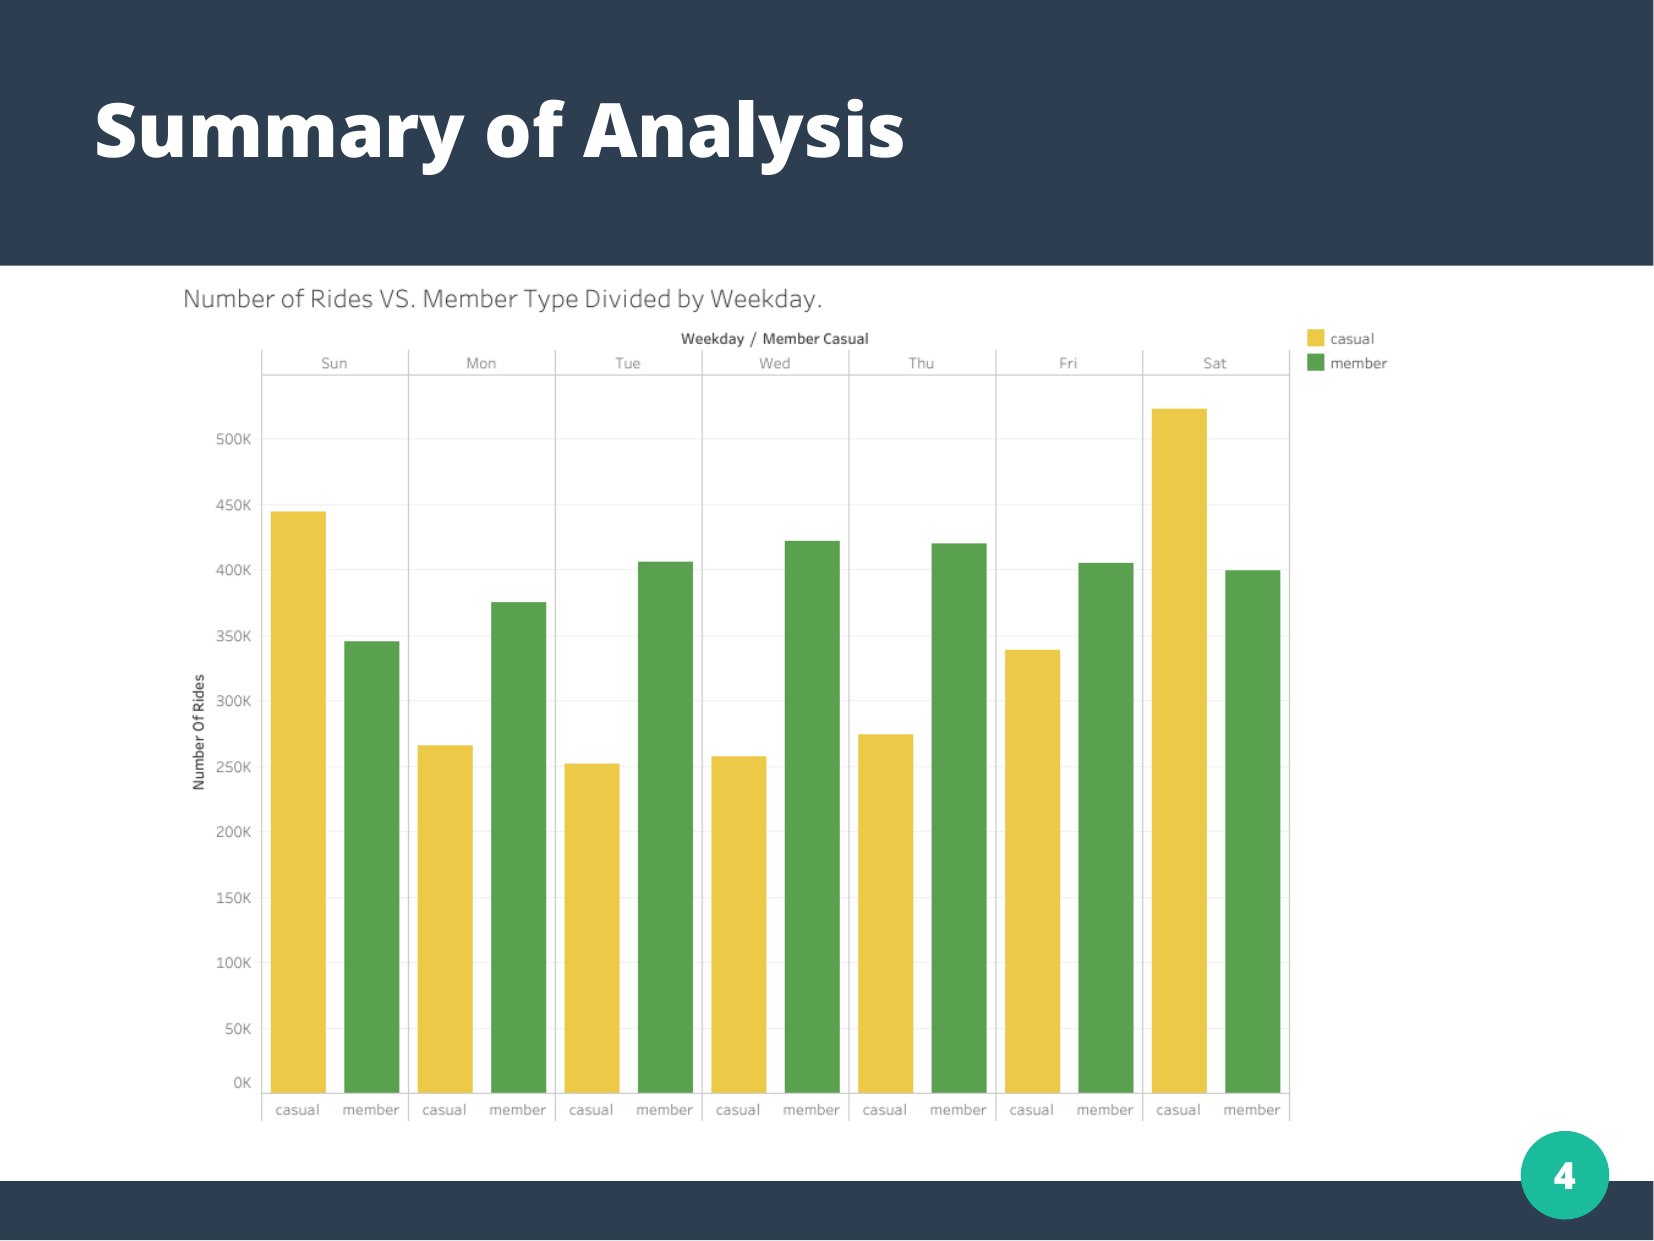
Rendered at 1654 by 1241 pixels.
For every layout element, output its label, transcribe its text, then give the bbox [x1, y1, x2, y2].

picture [178, 273, 1475, 1121]
title Summary of Analysis [59, 49, 1595, 207]
